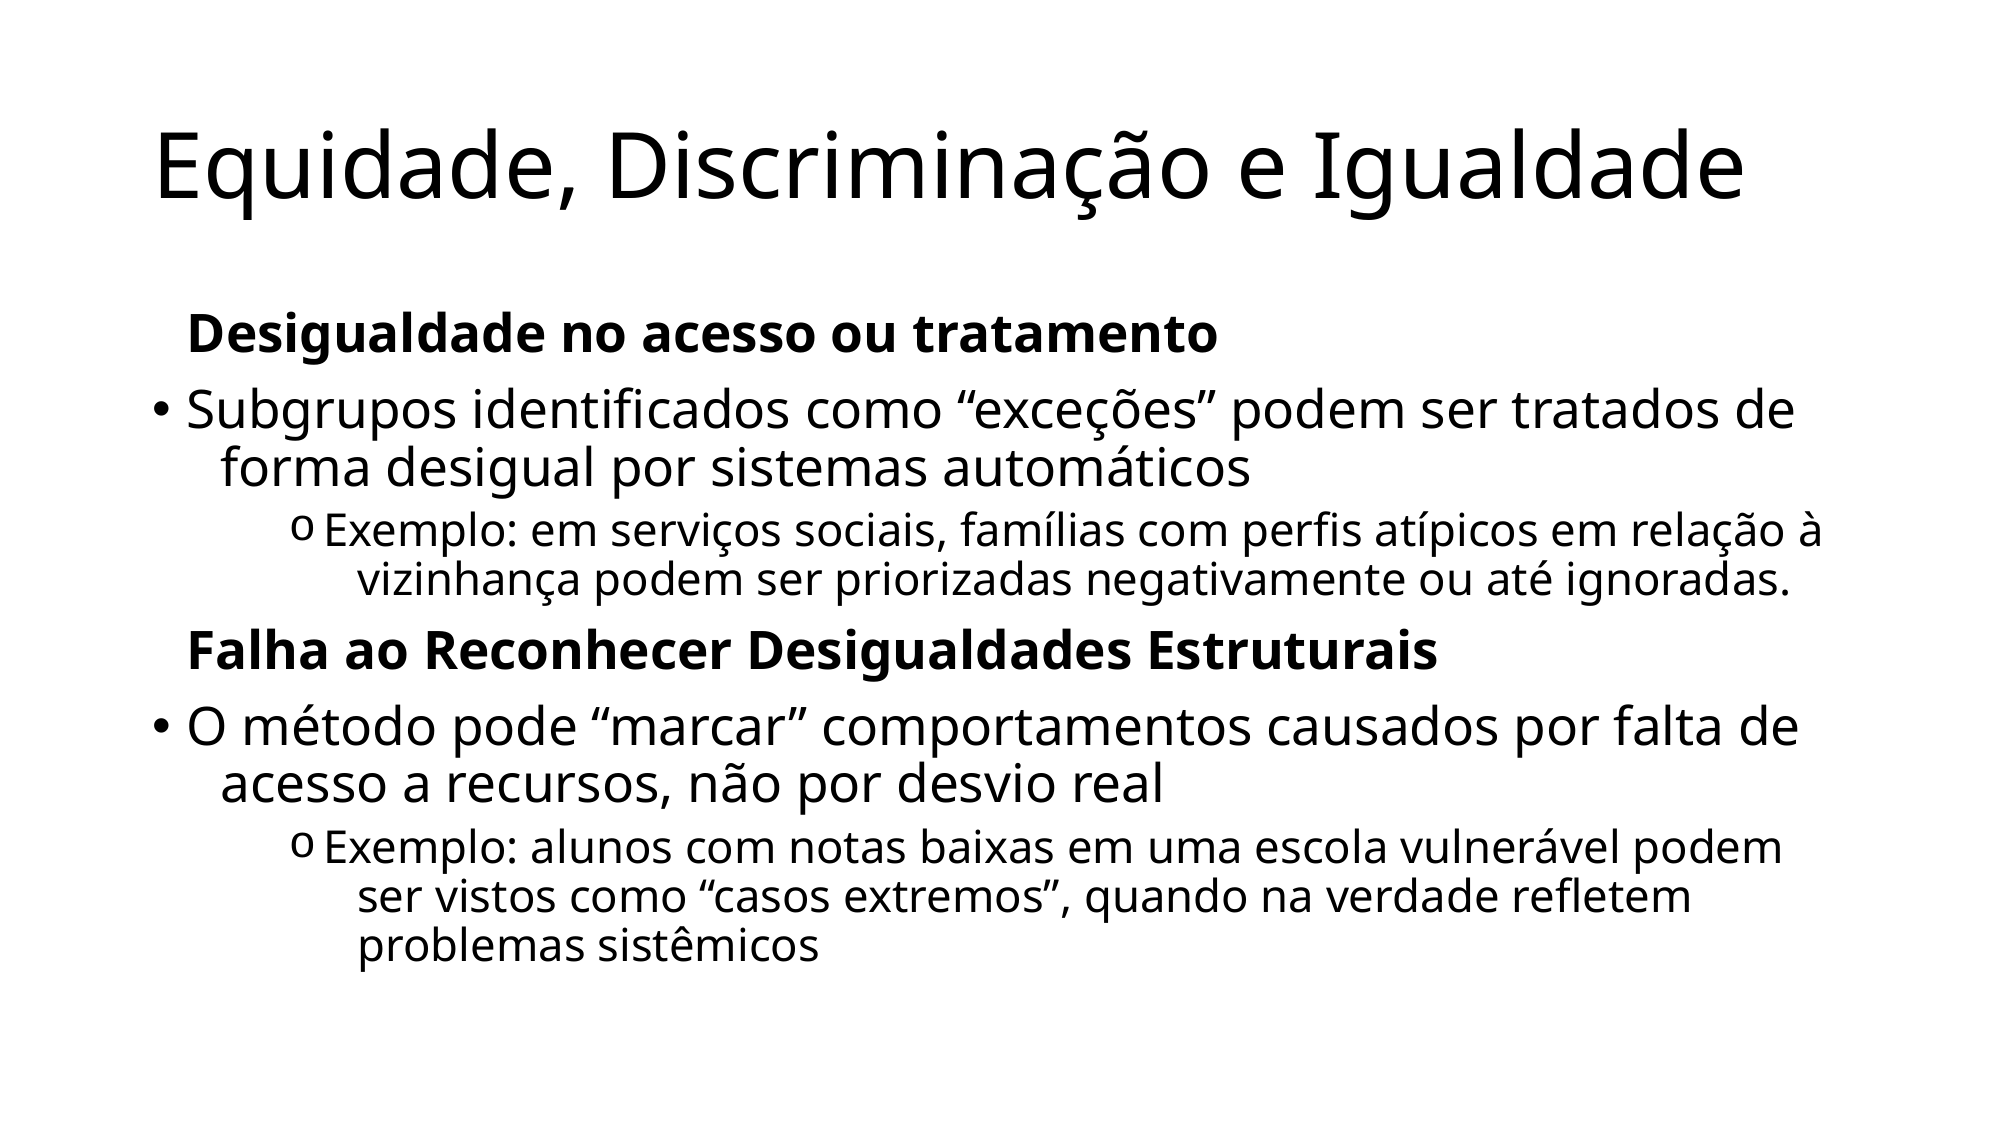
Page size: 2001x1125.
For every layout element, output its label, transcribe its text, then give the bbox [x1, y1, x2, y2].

title Equidade, Discriminação e Igualdade [137, 59, 1863, 278]
list Desigualdade no acesso ou tratamento Subgrupos identificados como “exceções” podem ser tratados de forma desigual por sistemas automáticos Exemplo: em serviços sociais, famílias com perfis atípicos em relação à vizinhança podem ser priorizadas negativamente ou até ignoradas. Falha ao Reconhecer Desigualdades Estruturais O método pode “marcar” comportamentos causados por falta de acesso a recursos, não por desvio real Exemplo: alunos com notas baixas em uma escola vulnerável podem ser vistos como “casos extremos”, quando na verdade refletem problemas sistêmicos [137, 299, 1863, 1014]
